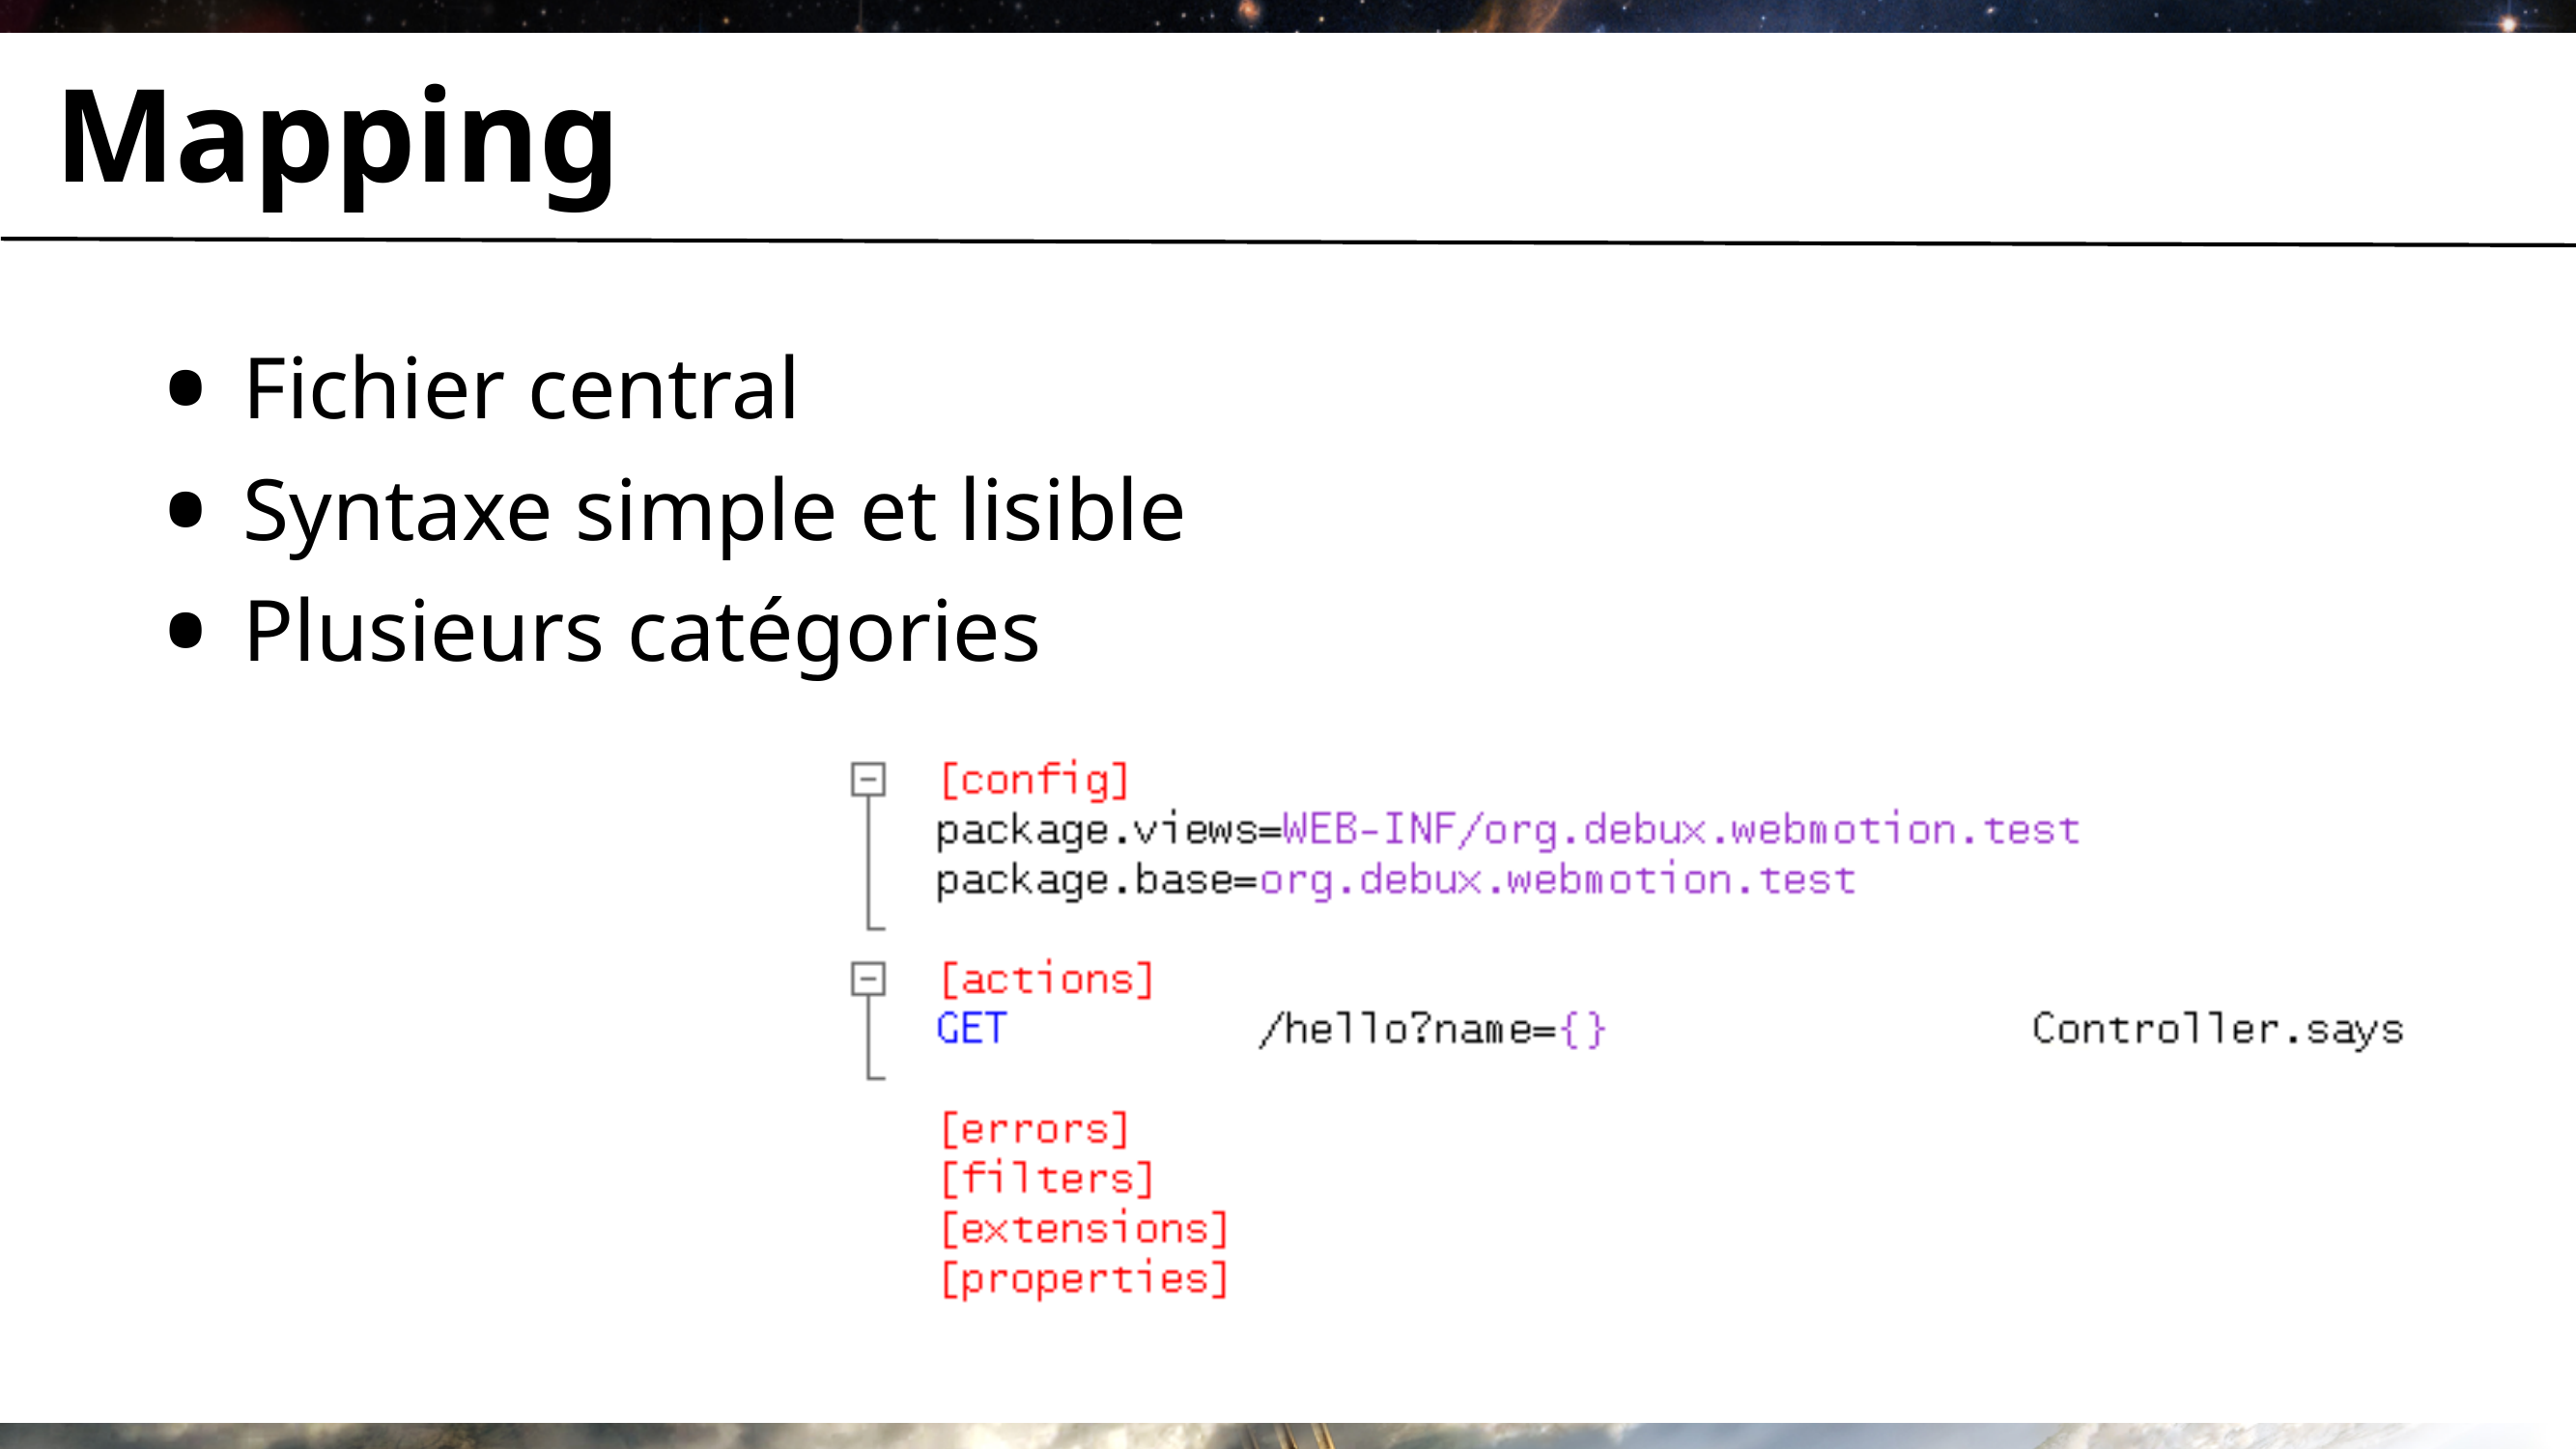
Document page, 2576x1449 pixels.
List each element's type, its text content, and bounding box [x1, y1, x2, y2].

picture [0, 0, 2576, 33]
picture [846, 748, 2428, 1324]
picture [0, 1423, 2576, 1449]
title Mapping [45, 12, 2528, 250]
list Fichier central Syntaxe simple et lisible Plusieurs catégories [116, 326, 2457, 1387]
